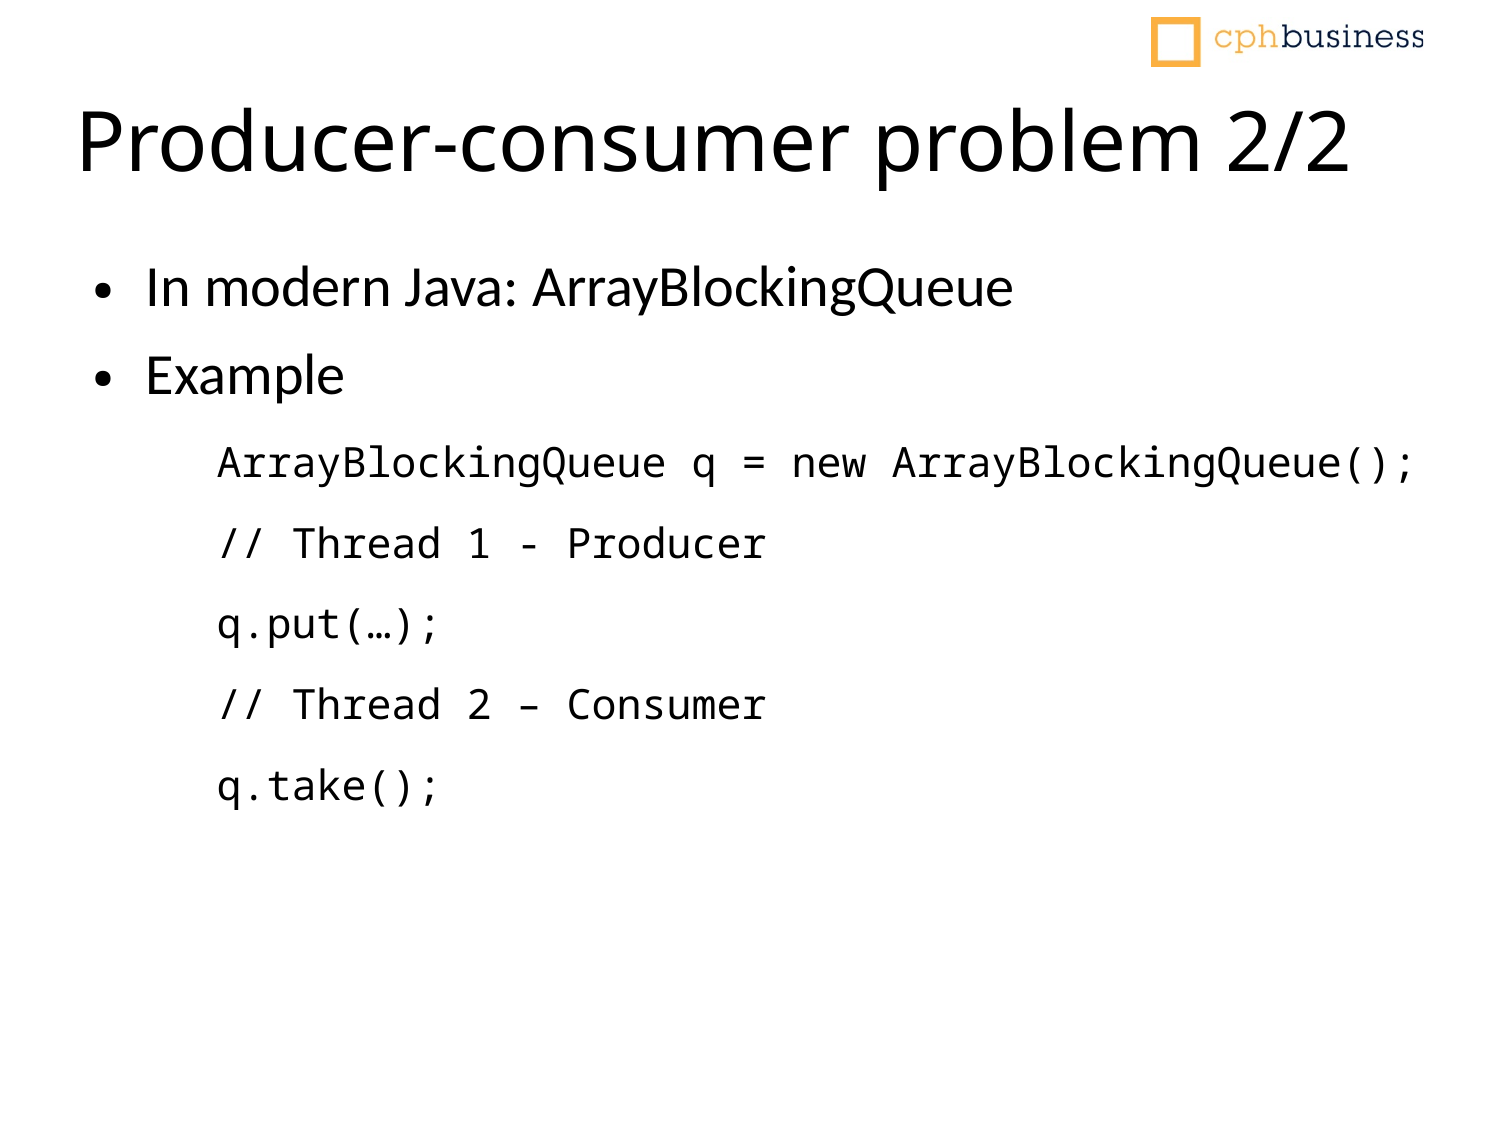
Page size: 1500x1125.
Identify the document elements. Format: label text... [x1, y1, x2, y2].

picture [1151, 17, 1424, 44]
list In modern Java: ArrayBlockingQueue Example ArrayBlockingQueue q = new ArrayBlockingQueue(); // Thread 1 - Producer q.put(…); // Thread 2 – Consumer q.take(); [75, 263, 1425, 916]
title Producer-consumer problem 2/2 [75, 44, 1425, 233]
